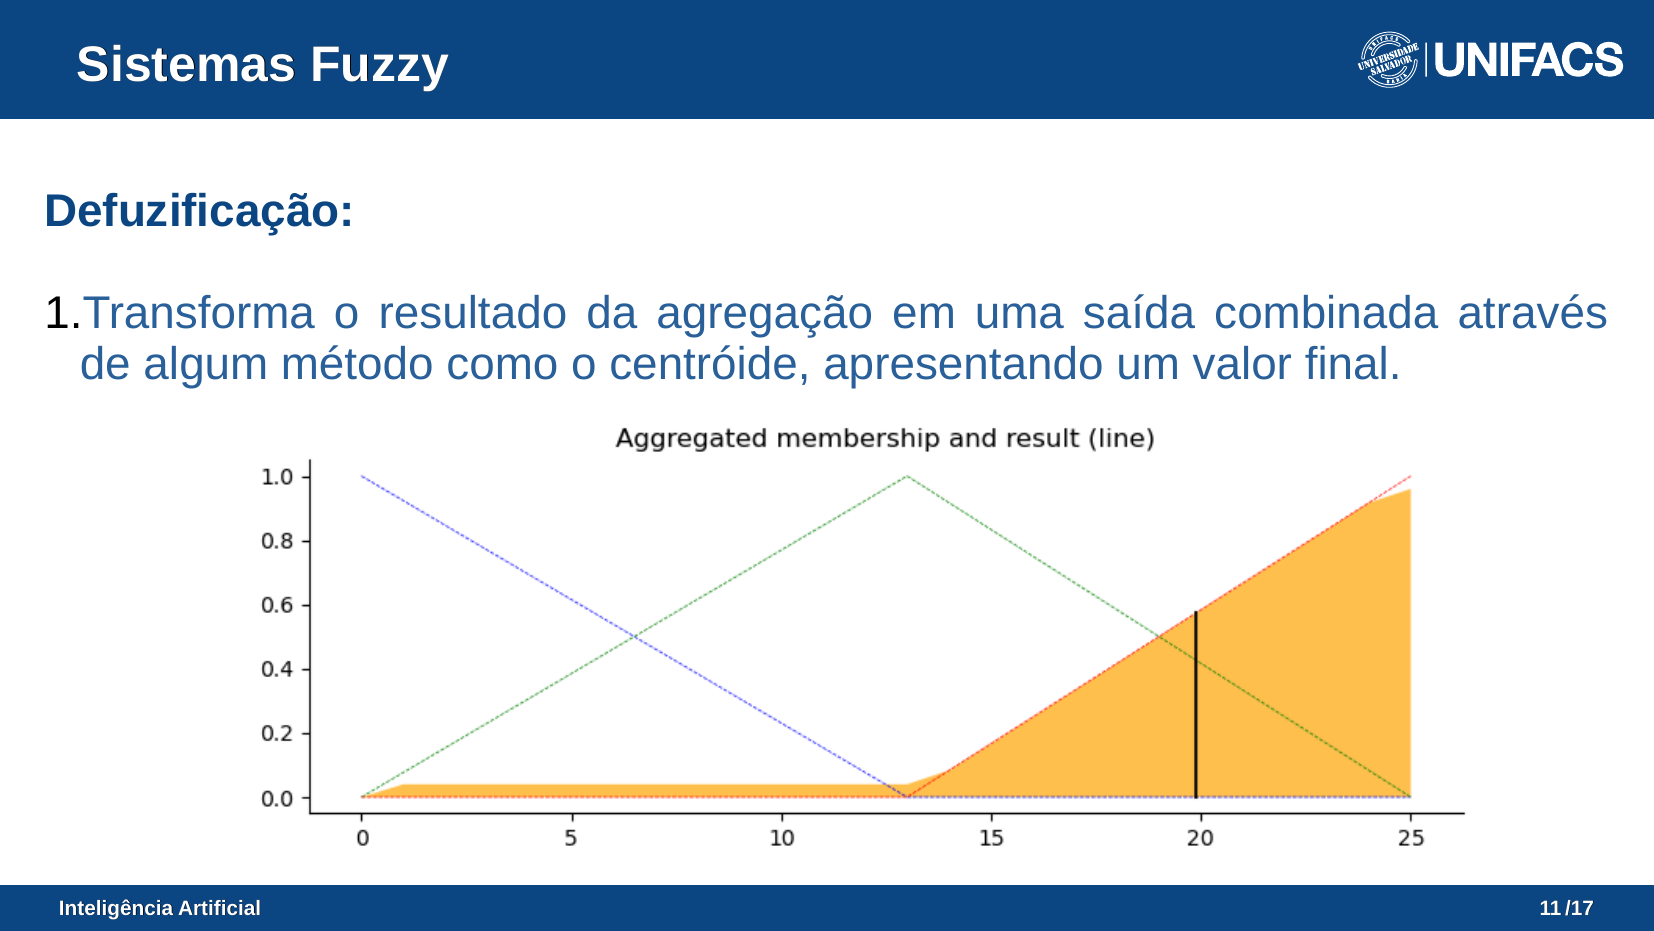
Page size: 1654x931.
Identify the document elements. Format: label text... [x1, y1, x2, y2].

picture [236, 405, 1487, 875]
text_box Defuzificação: Transforma o resultado da agregação em uma saída combinada através de algum método como o centróide, apresentando um valor final. [29, 177, 1625, 857]
text_box Sistemas Fuzzy [76, 7, 1241, 120]
